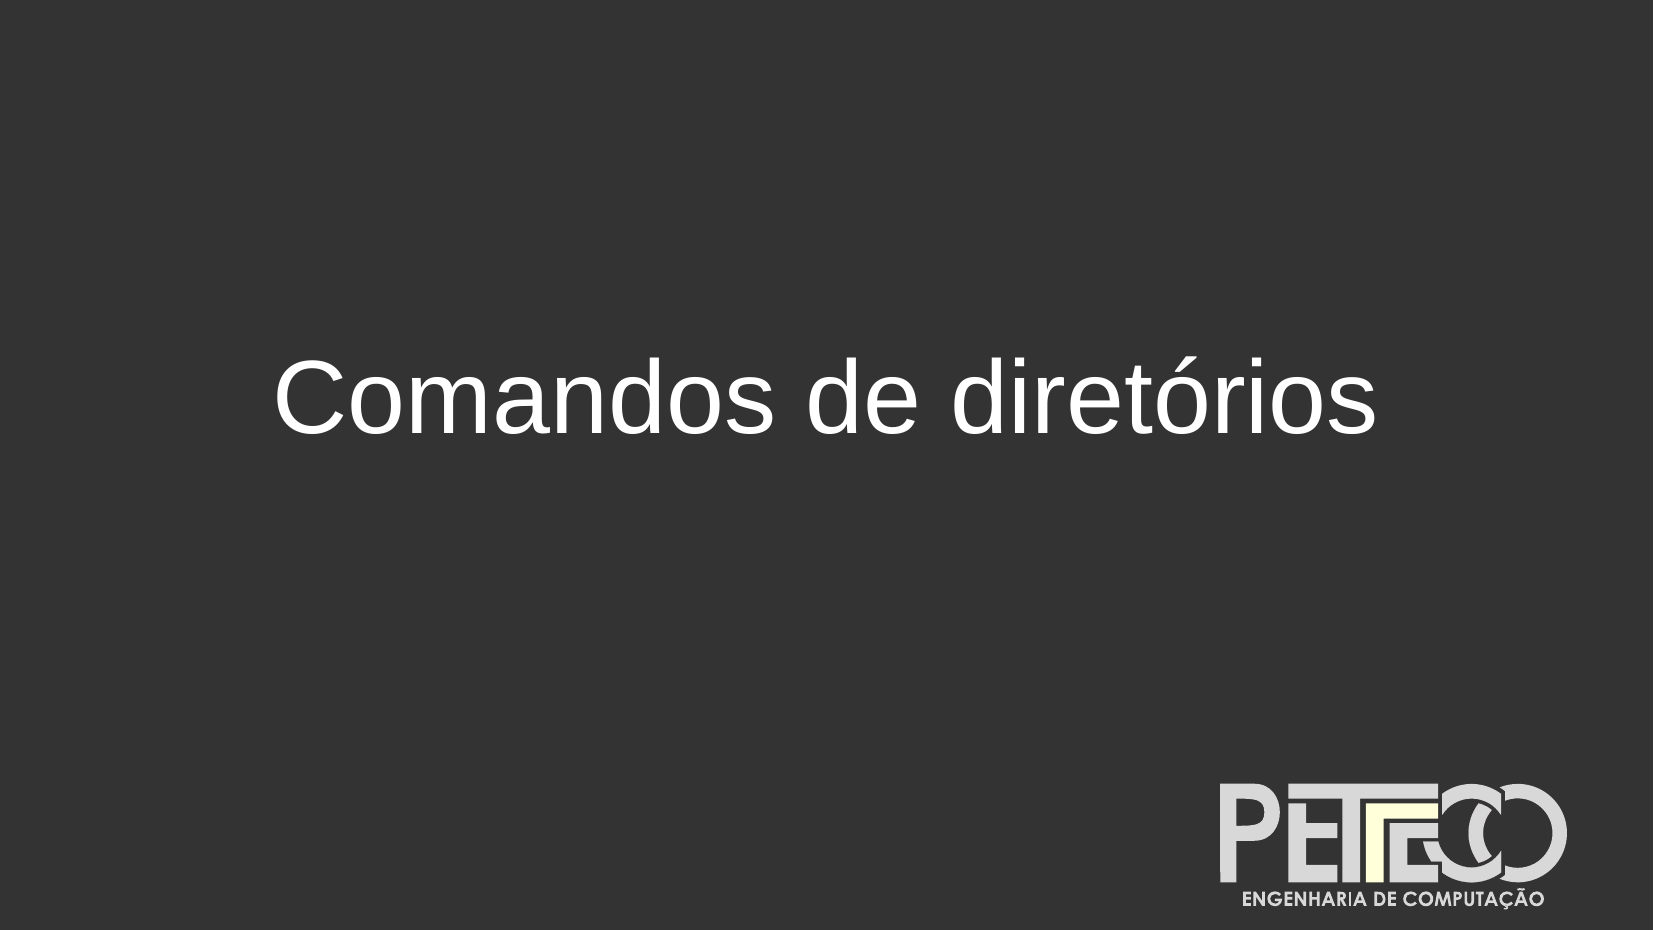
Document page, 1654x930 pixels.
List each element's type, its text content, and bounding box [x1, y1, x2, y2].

subtitle Comandos de diretórios [82, 37, 1571, 757]
